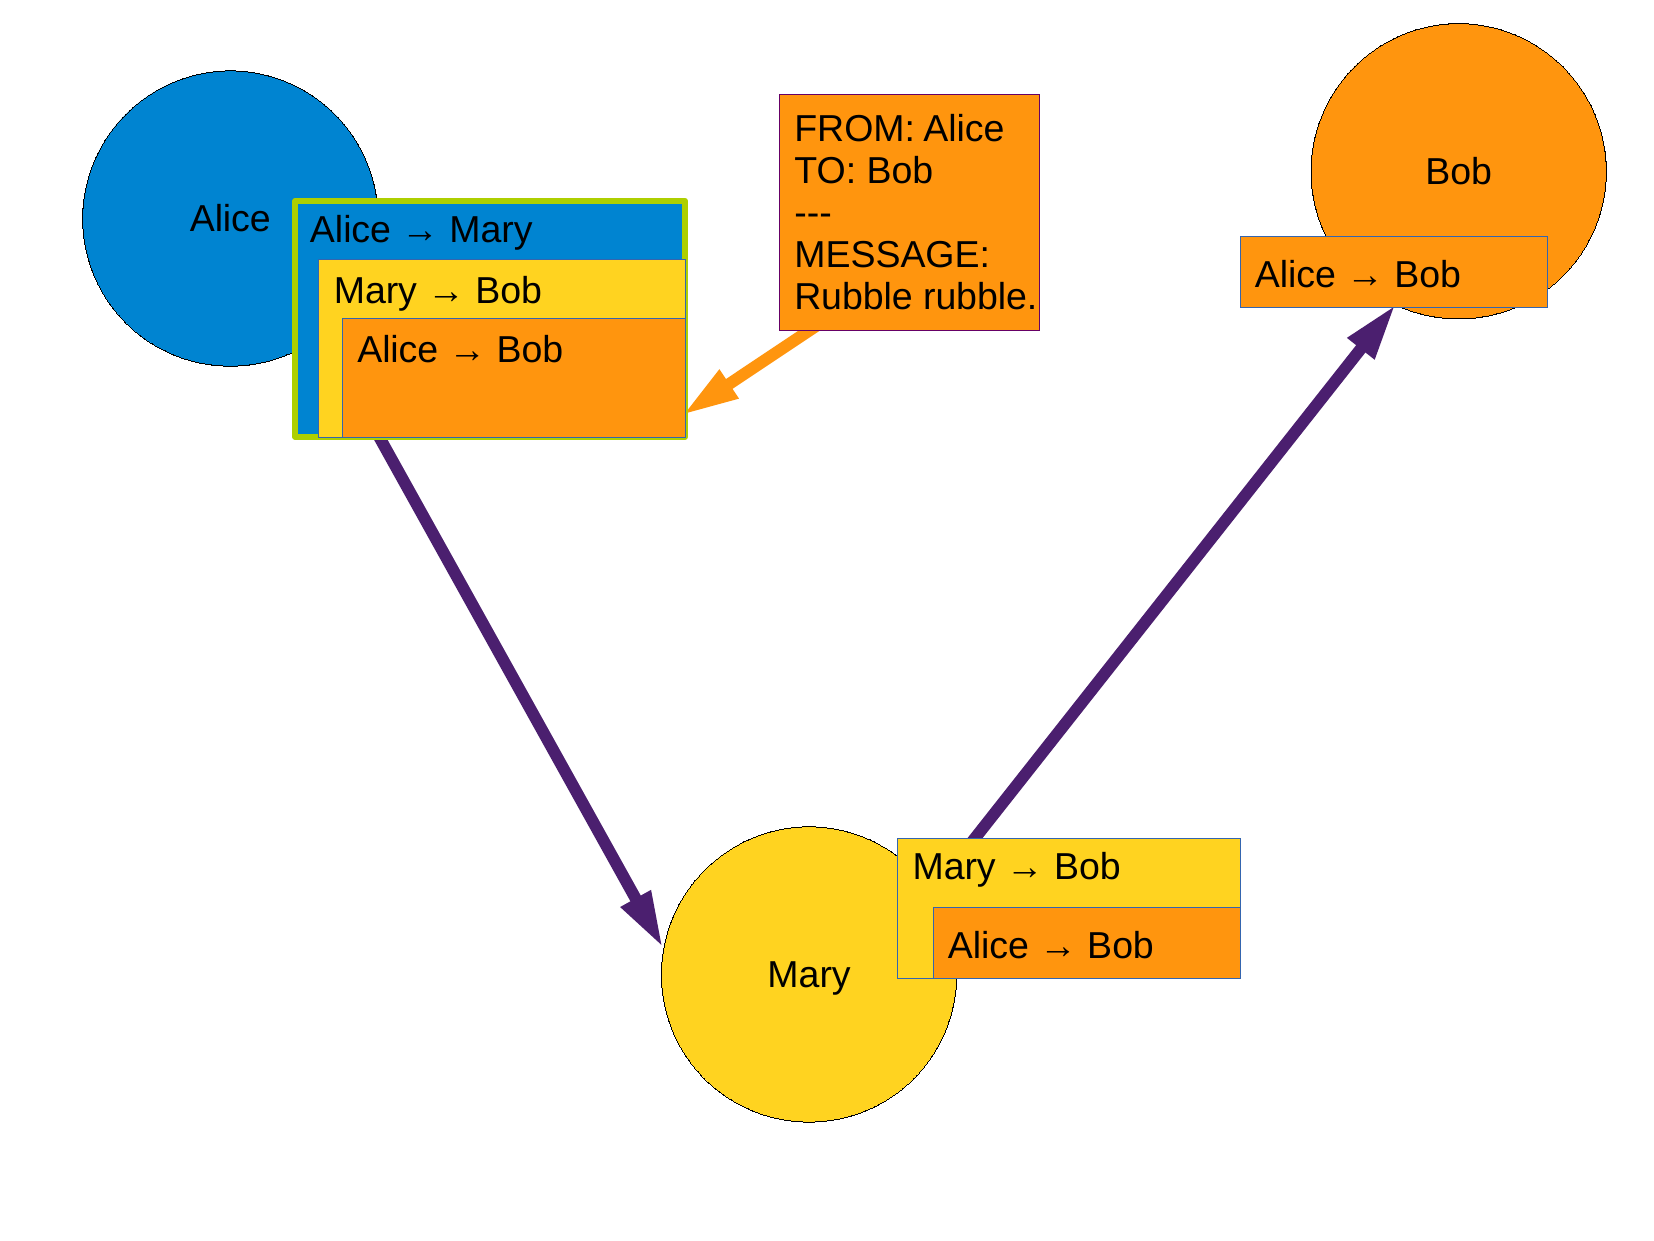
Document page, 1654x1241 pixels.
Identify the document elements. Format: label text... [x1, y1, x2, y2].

text_box Alice → Bob [1240, 245, 1548, 303]
text_box Alice → Bob [342, 321, 615, 378]
text_box Mary [661, 826, 957, 1123]
text_box Mary → Bob [318, 262, 686, 319]
text_box Alice → Mary [295, 200, 686, 258]
text_box [897, 896, 1241, 979]
text_box Mary → Bob [897, 838, 1264, 896]
text_box [295, 258, 686, 438]
text_box FROM: Alice TO: Bob --- MESSAGE: Rubble rubble. [779, 94, 1040, 331]
text_box Bob [1402, 308, 1515, 319]
text_box Alice [82, 70, 377, 367]
text_box Bob [1311, 23, 1607, 289]
text_box [1240, 303, 1548, 308]
text_box [1240, 236, 1548, 245]
text_box Alice → Bob [933, 916, 1241, 974]
